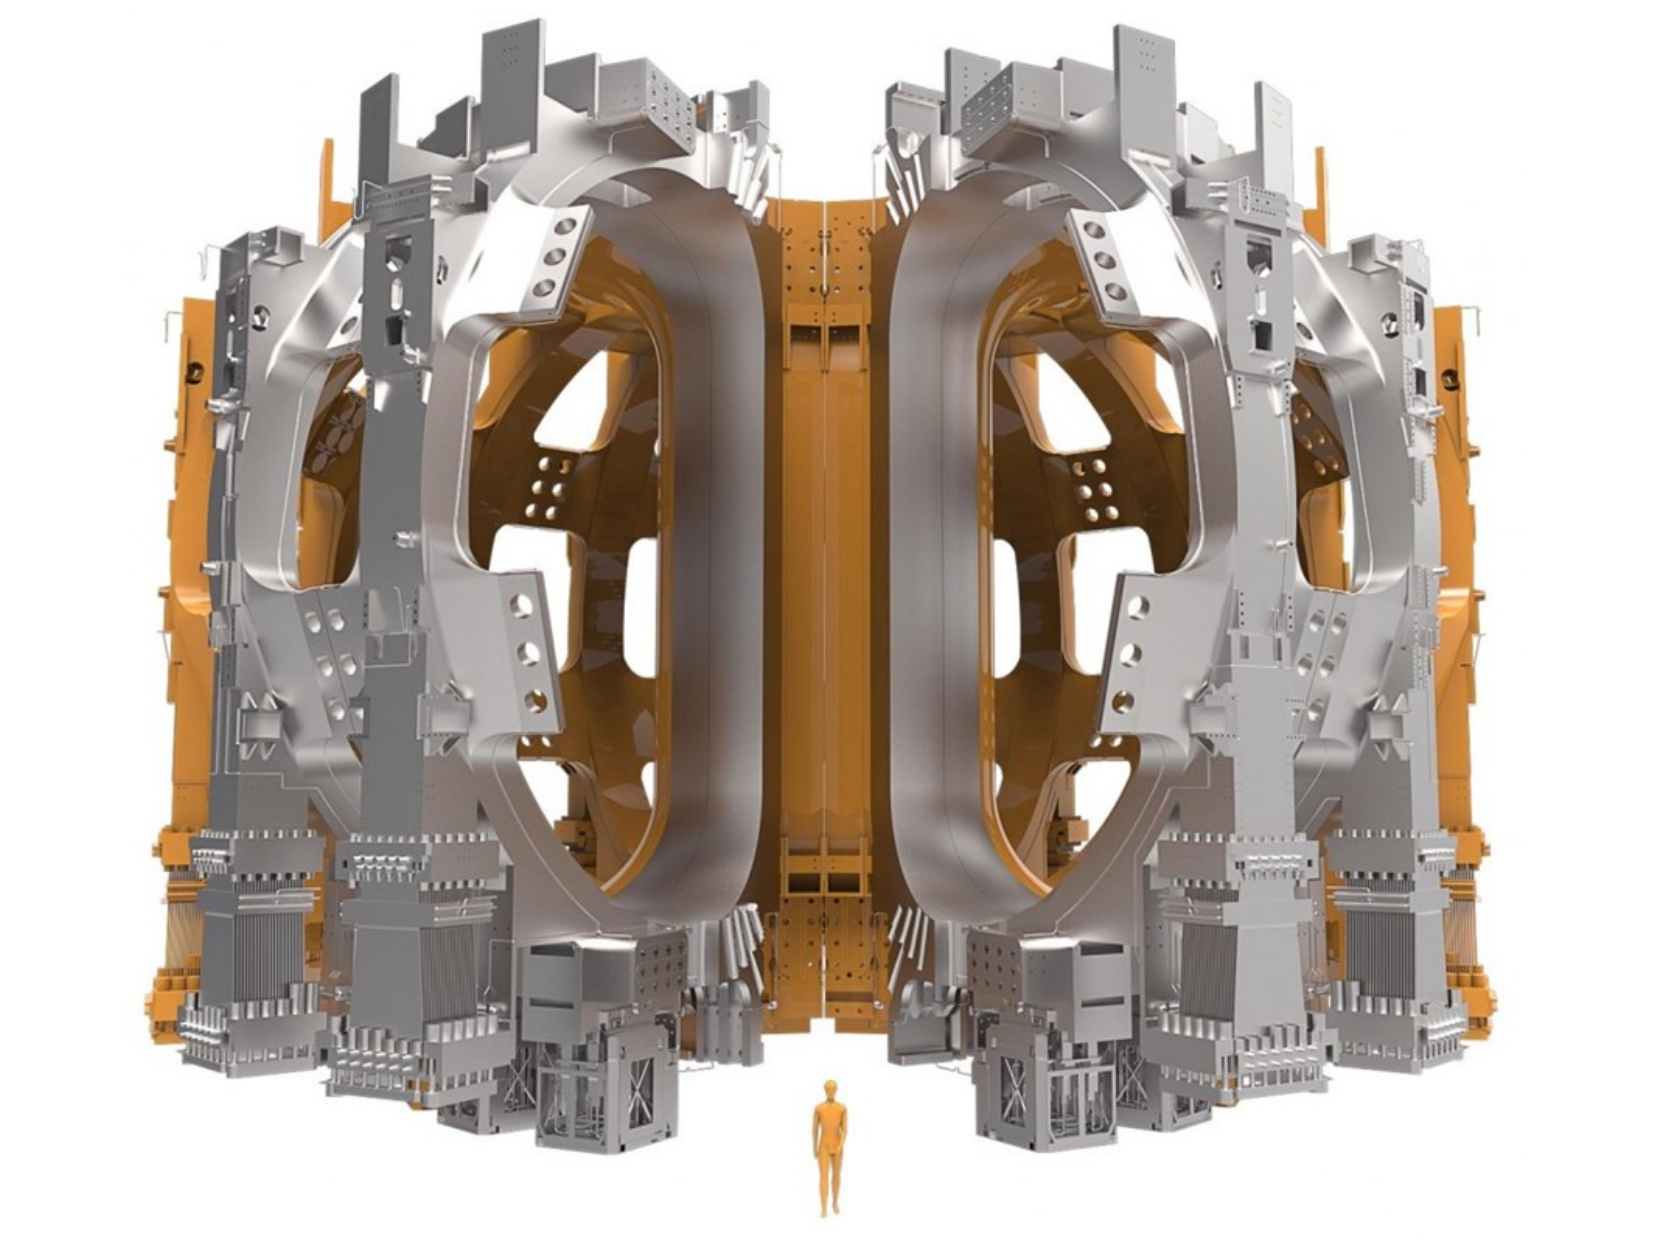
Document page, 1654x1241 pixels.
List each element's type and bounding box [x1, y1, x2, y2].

picture [126, 0, 1525, 1239]
